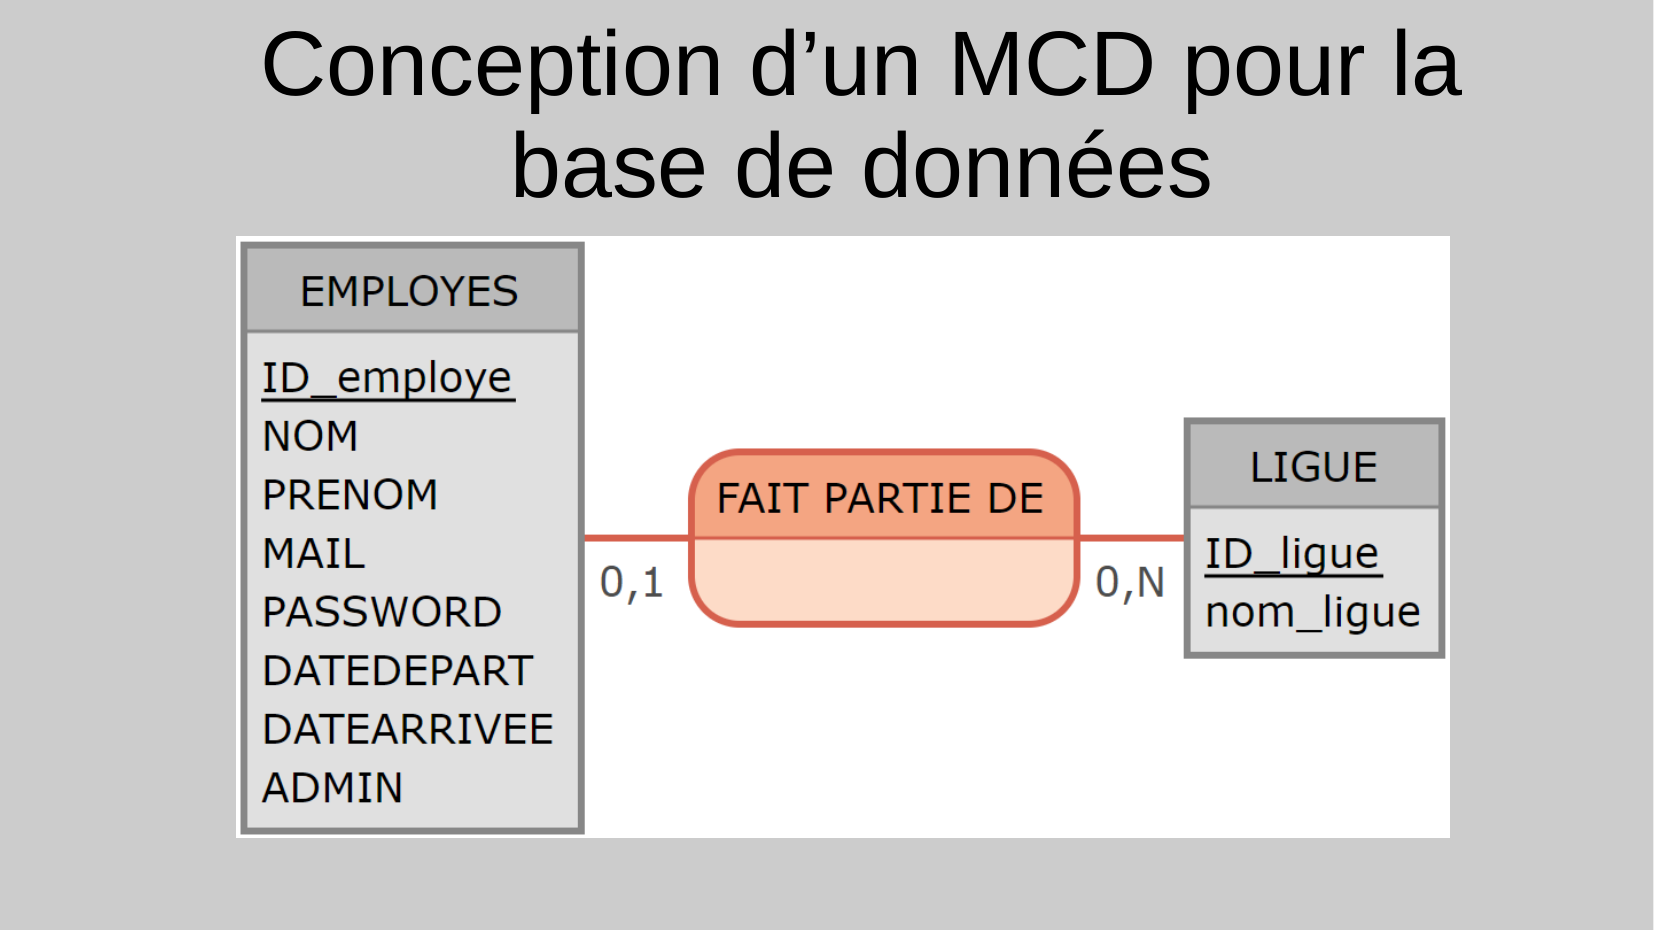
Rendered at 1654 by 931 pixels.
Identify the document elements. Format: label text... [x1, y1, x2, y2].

picture [236, 236, 1450, 838]
title Conception d’un MCD pour la base de données [82, 12, 1571, 218]
